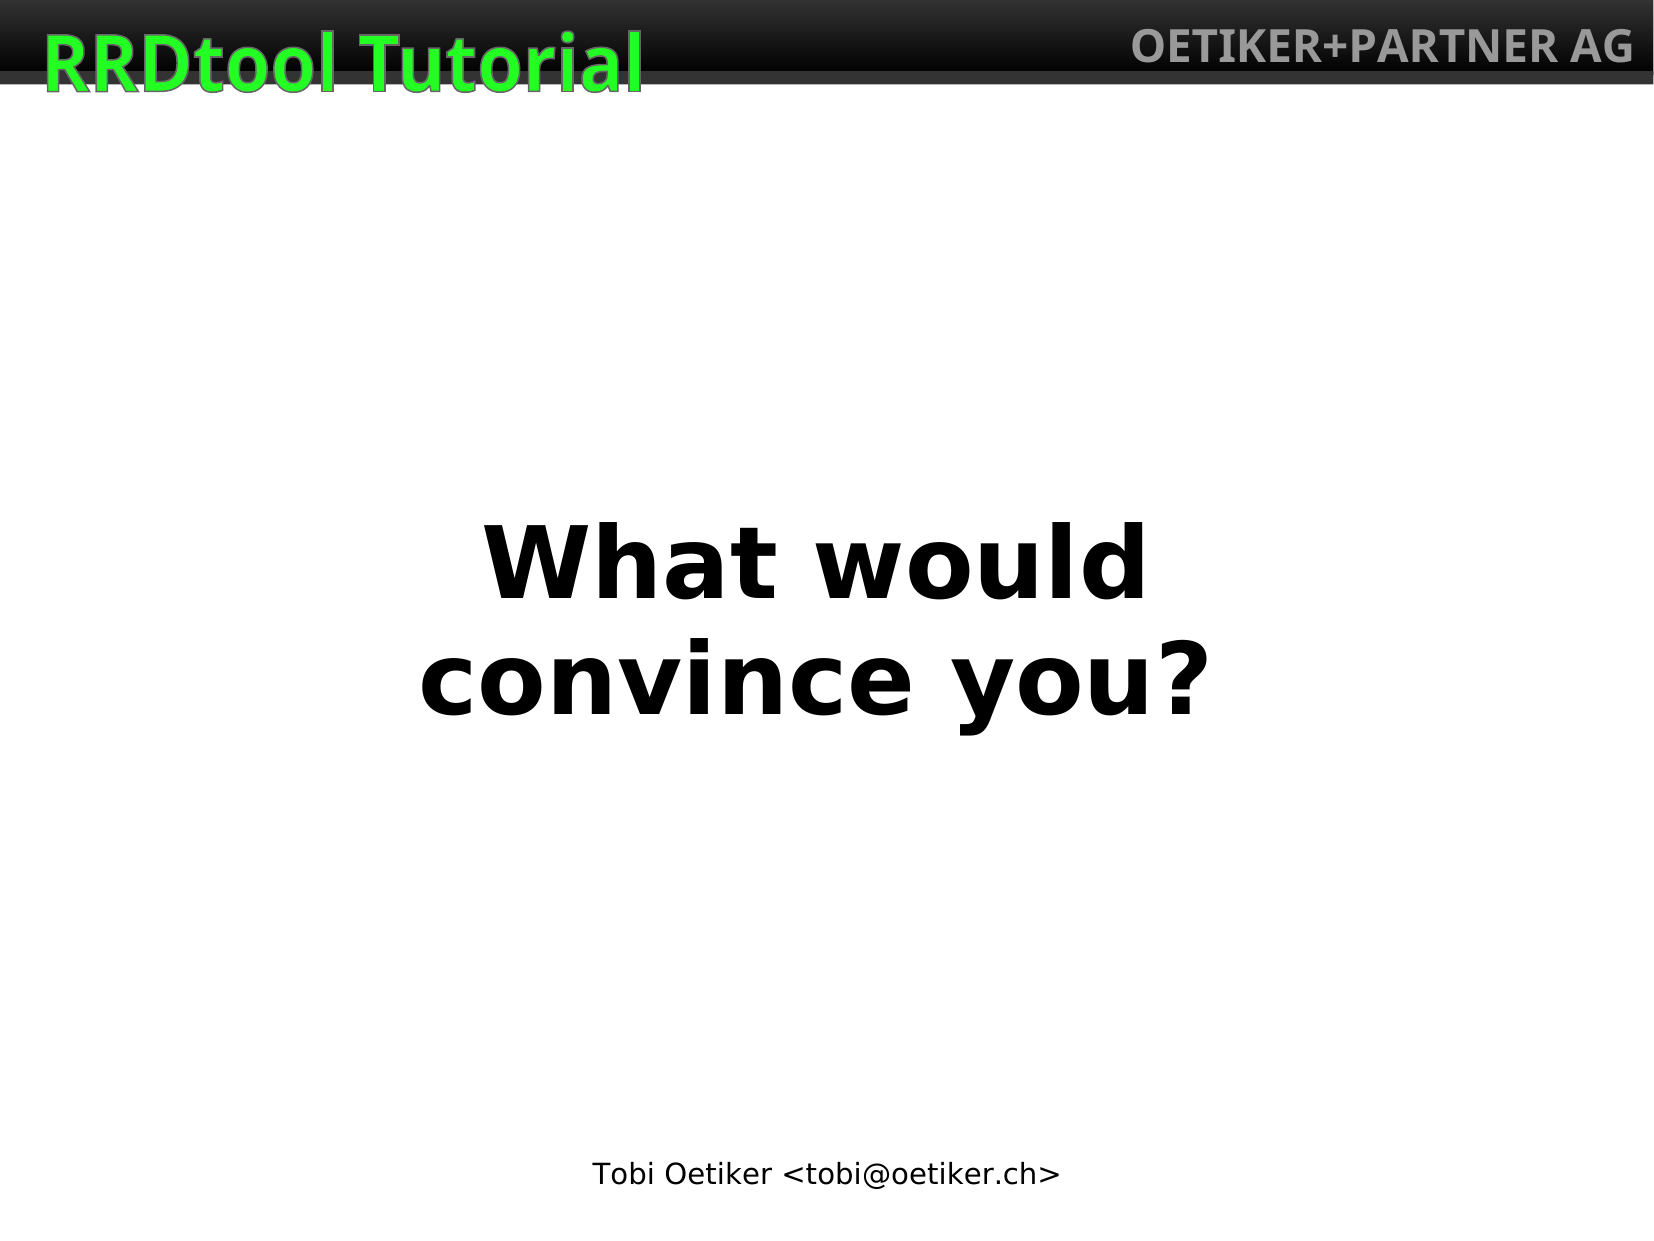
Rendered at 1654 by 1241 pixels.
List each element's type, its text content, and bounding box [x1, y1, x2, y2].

title What would convince you? [47, 505, 1586, 739]
